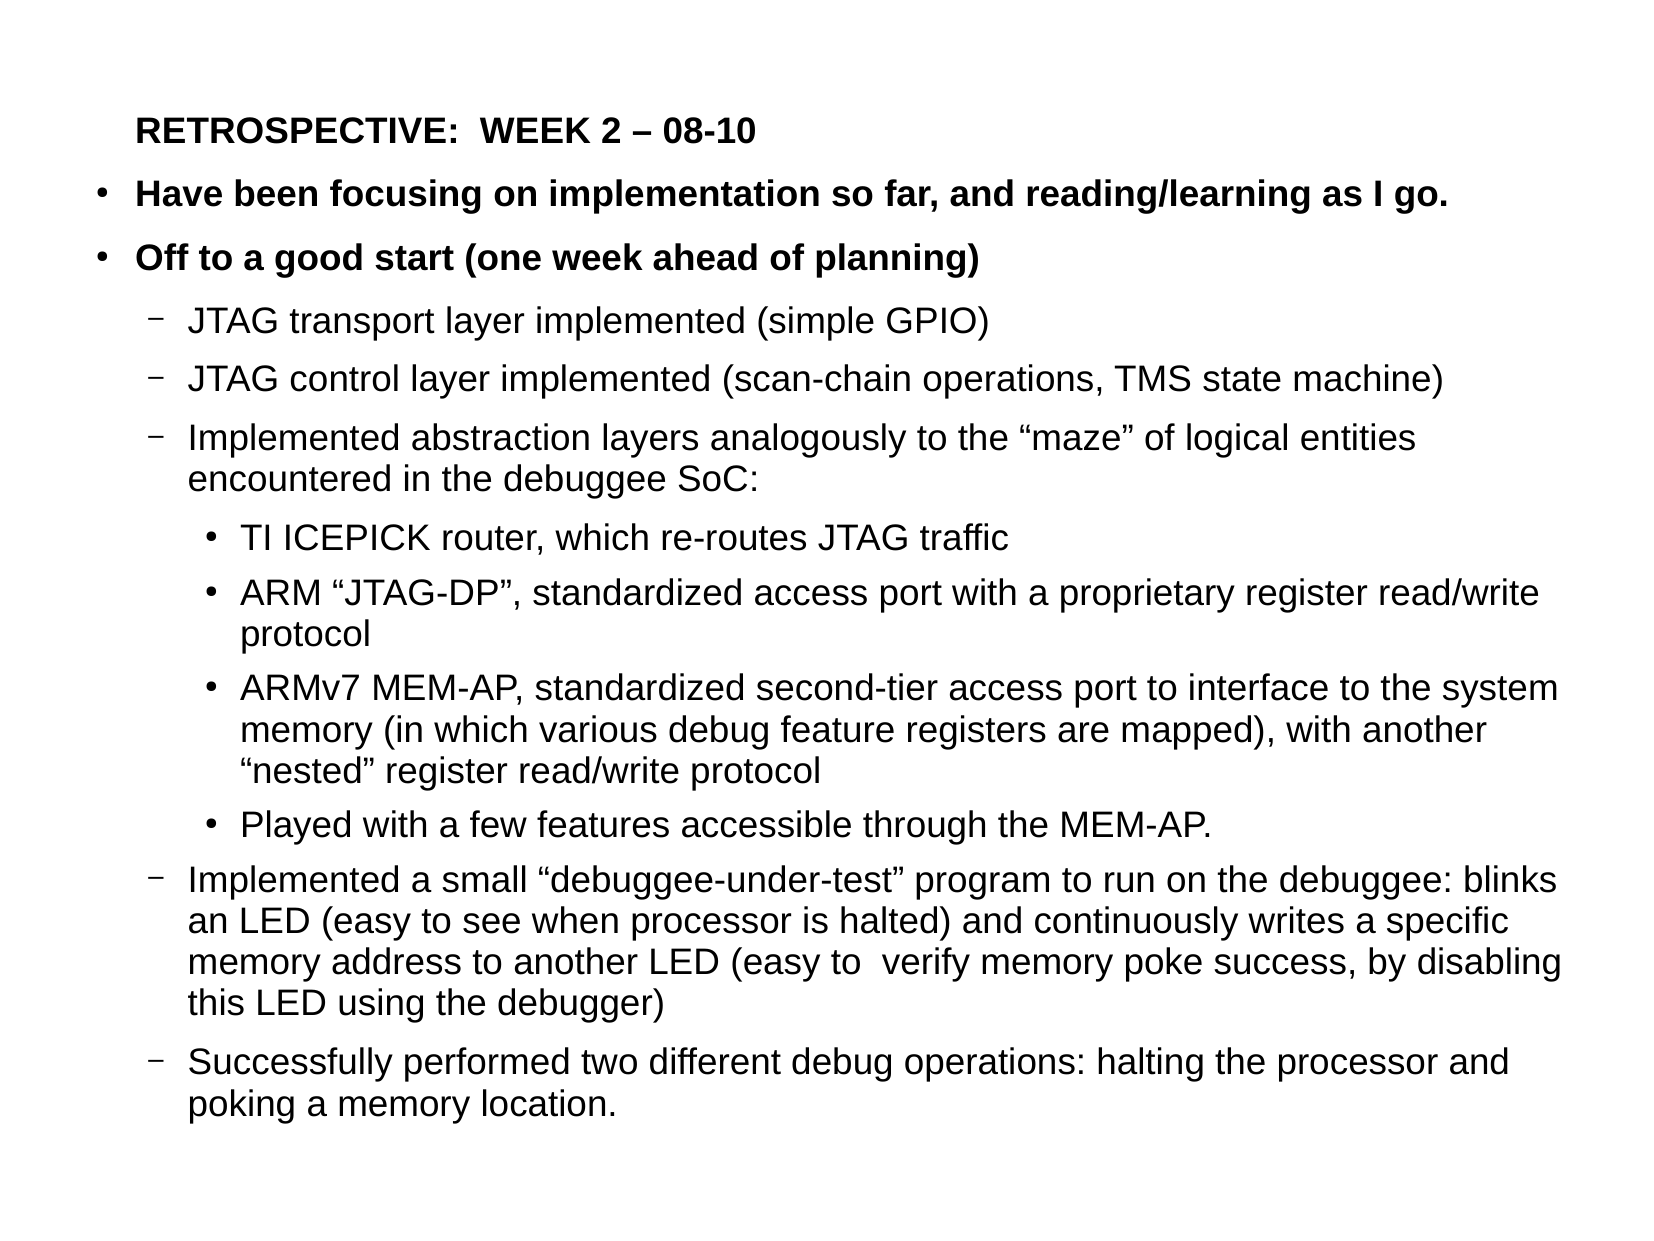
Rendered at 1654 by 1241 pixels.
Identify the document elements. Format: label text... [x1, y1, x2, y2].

list RETROSPECTIVE: WEEK 2 – 08-10 Have been focusing on implementation so far, and reading/learning as I go. Off to a good start (one week ahead of planning) JTAG transport layer implemented (simple GPIO) JTAG control layer implemented (scan-chain operations, TMS state machine) Implemented abstraction layers analogously to the “maze” of logical entities encountered in the debuggee SoC: TI ICEPICK router, which re-routes JTAG traffic ARM “JTAG-DP”, standardized access port with a proprietary register read/write protocol ARMv7 MEM-AP, standardized second-tier access port to interface to the system memory (in which various debug feature registers are mapped), with another “nested” register read/write protocol Played with a few features accessible through the MEM-AP. Implemented a small “debuggee-under-test” program to run on the debuggee: blinks an LED (easy to see when processor is halted) and continuously writes a specific memory address to another LED (easy to verify memory poke success, by disabling this LED using the debugger) Successfully performed two different debug operations: halting the processor and poking a memory location. [82, 110, 1571, 1126]
